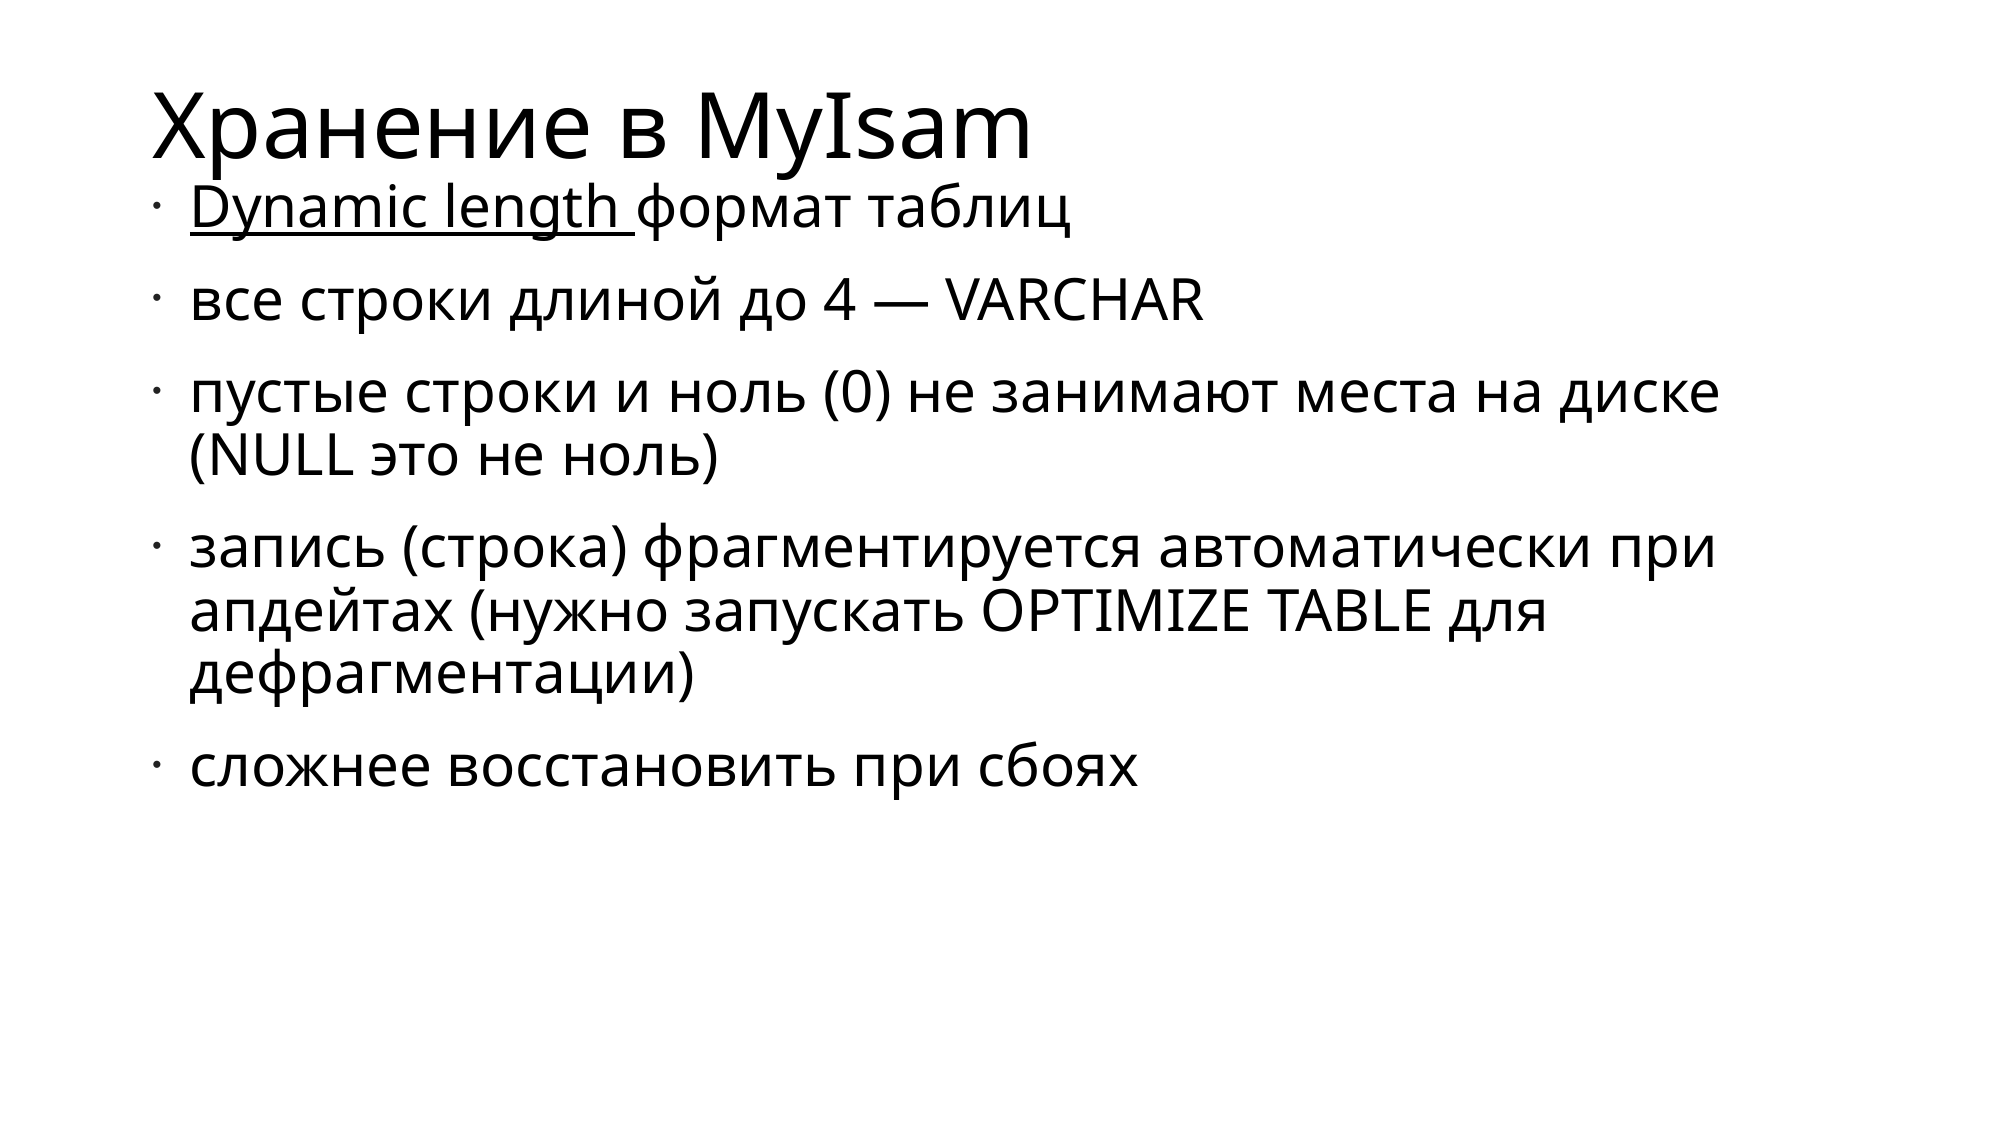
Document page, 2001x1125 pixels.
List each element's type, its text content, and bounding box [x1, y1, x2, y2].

list Dynamic length формат таблиц все строки длиной до 4 — VARCHAR пустые строки и ноль (0) не занимают места на диске (NULL это не ноль) запись (строка) фрагментируется автоматически при апдейтах (нужно запускать OPTIMIZE TABLE для дефрагментации) сложнее восстановить при сбоях [137, 169, 1863, 1014]
title Хранение в MyIsam [137, 71, 1863, 169]
